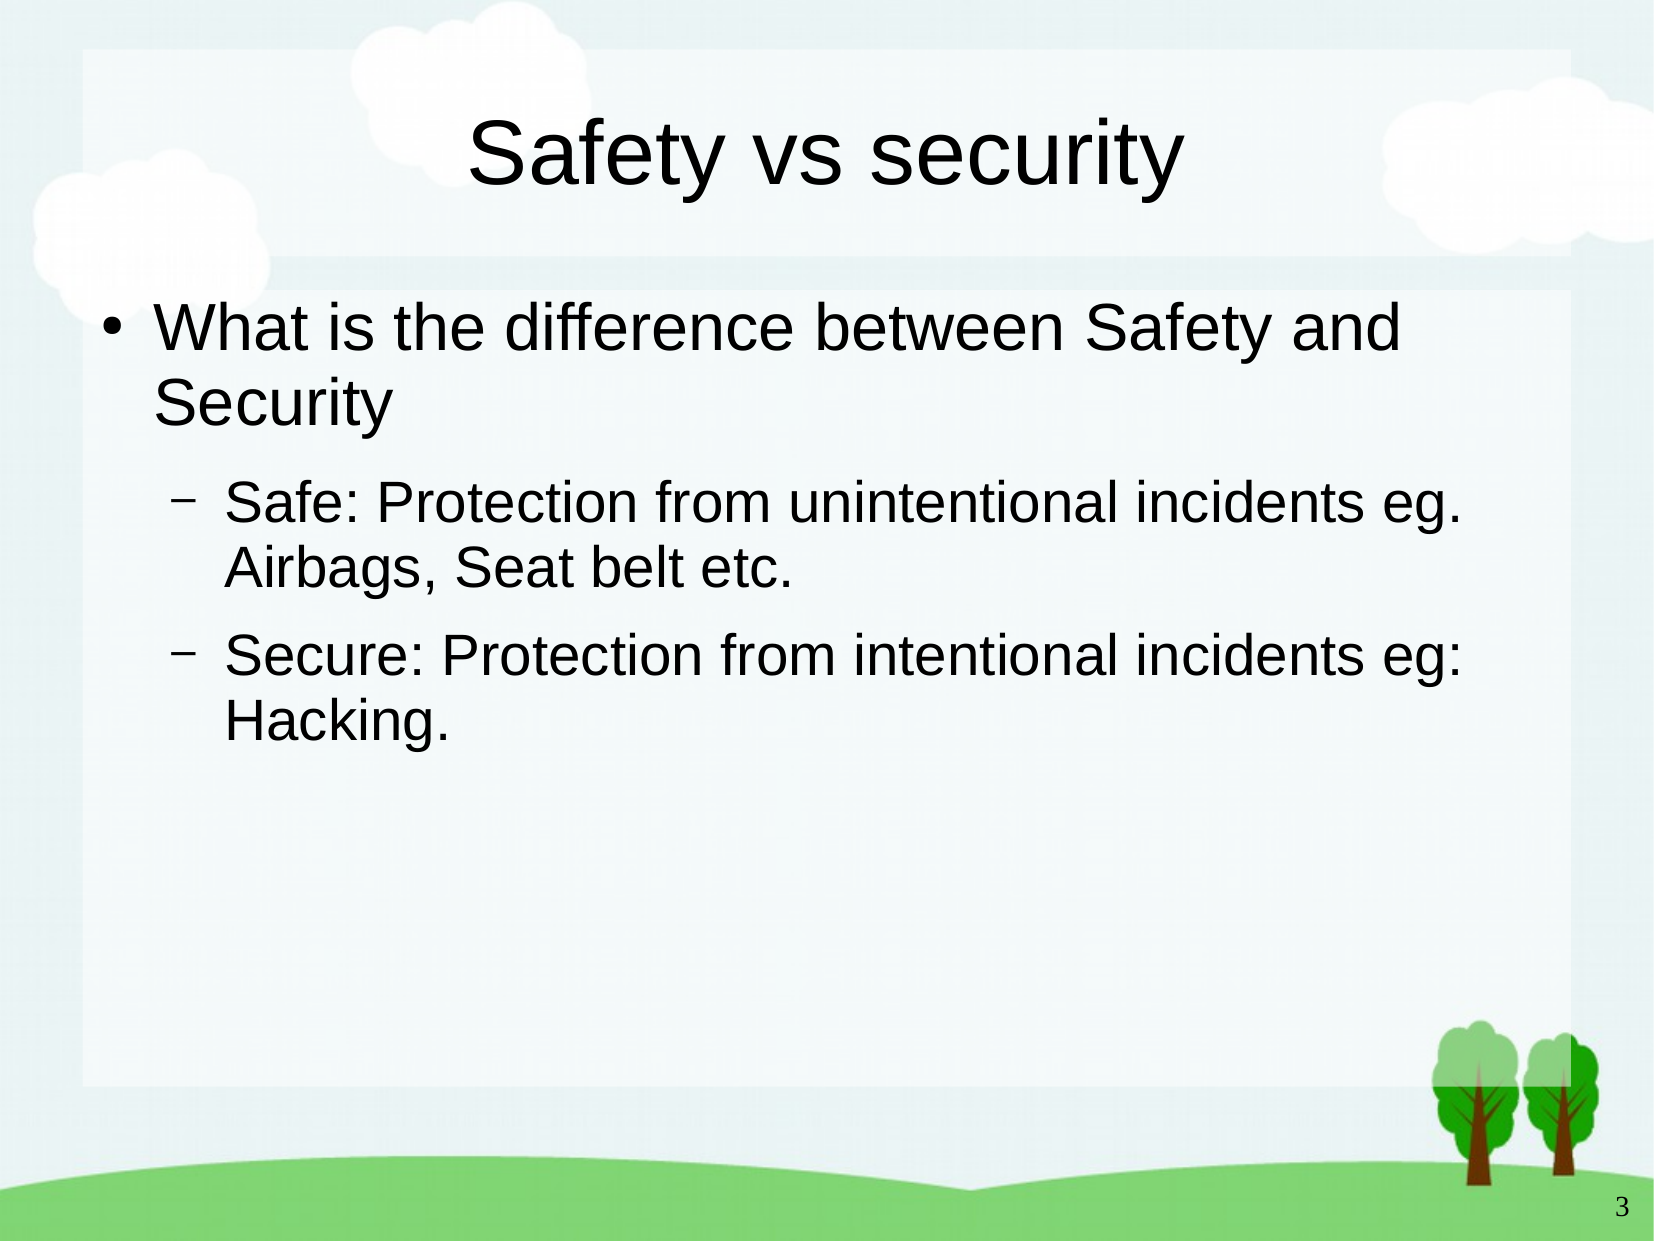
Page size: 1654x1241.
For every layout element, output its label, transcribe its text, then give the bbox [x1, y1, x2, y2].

list What is the difference between Safety and Security Safe: Protection from unintentional incidents eg. Airbags, Seat belt etc. Secure: Protection from intentional incidents eg: Hacking. [82, 290, 1571, 1087]
picture [0, 0, 1654, 1241]
title Safety vs security [82, 49, 1571, 257]
